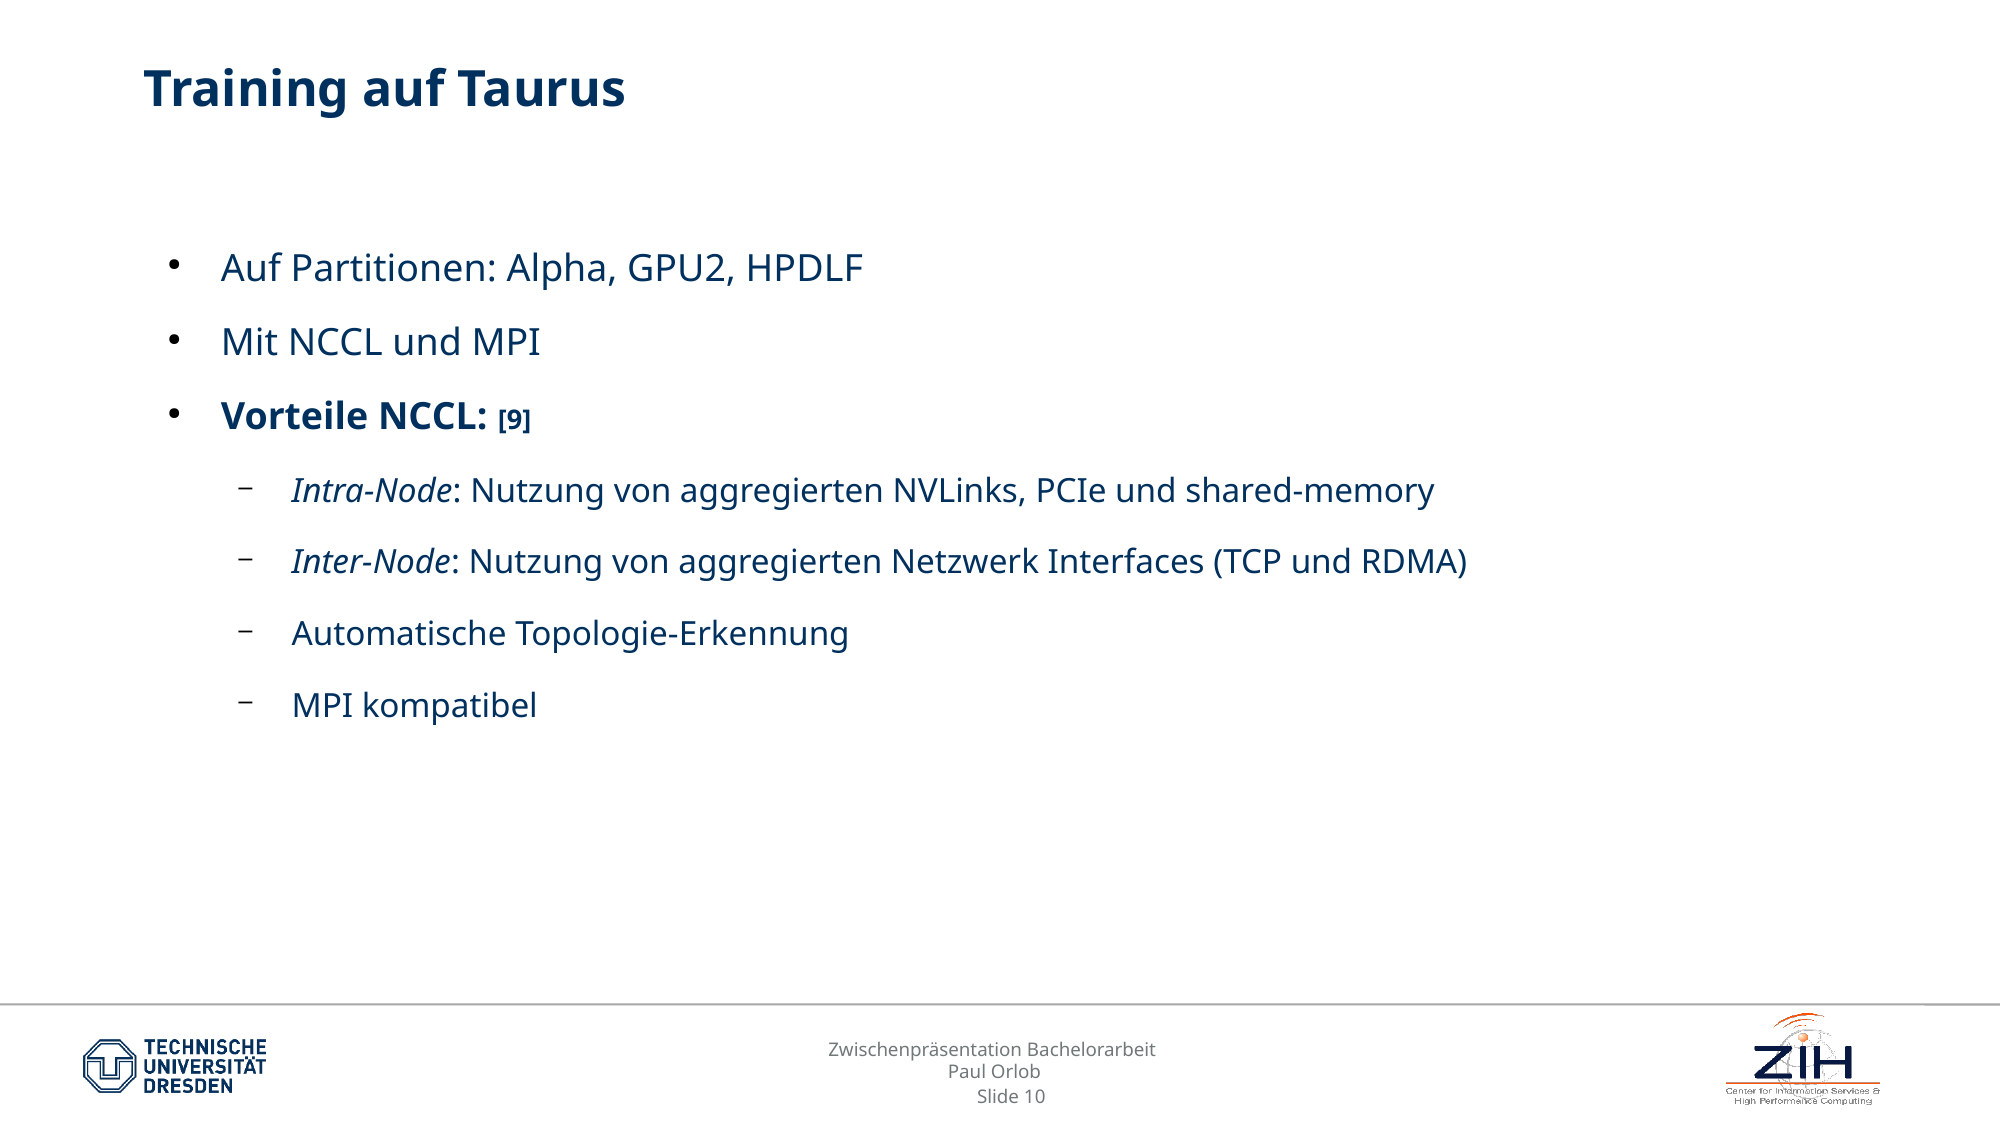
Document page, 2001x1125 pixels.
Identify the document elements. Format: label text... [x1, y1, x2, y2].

list Auf Partitionen: Alpha, GPU2, HPDLF Mit NCCL und MPI Vorteile NCCL: [9] Intra-Node: Nutzung von aggregierten NVLinks, PCIe und shared-memory Inter-Node: Nutzung von aggregierten Netzwerk Interfaces (TCP und RDMA) Automatische Topologie-Erkennung MPI kompatibel [150, 243, 1720, 957]
picture [83, 1039, 266, 1093]
picture [1726, 1013, 1880, 1105]
title Training auf Taurus [143, 56, 1880, 169]
